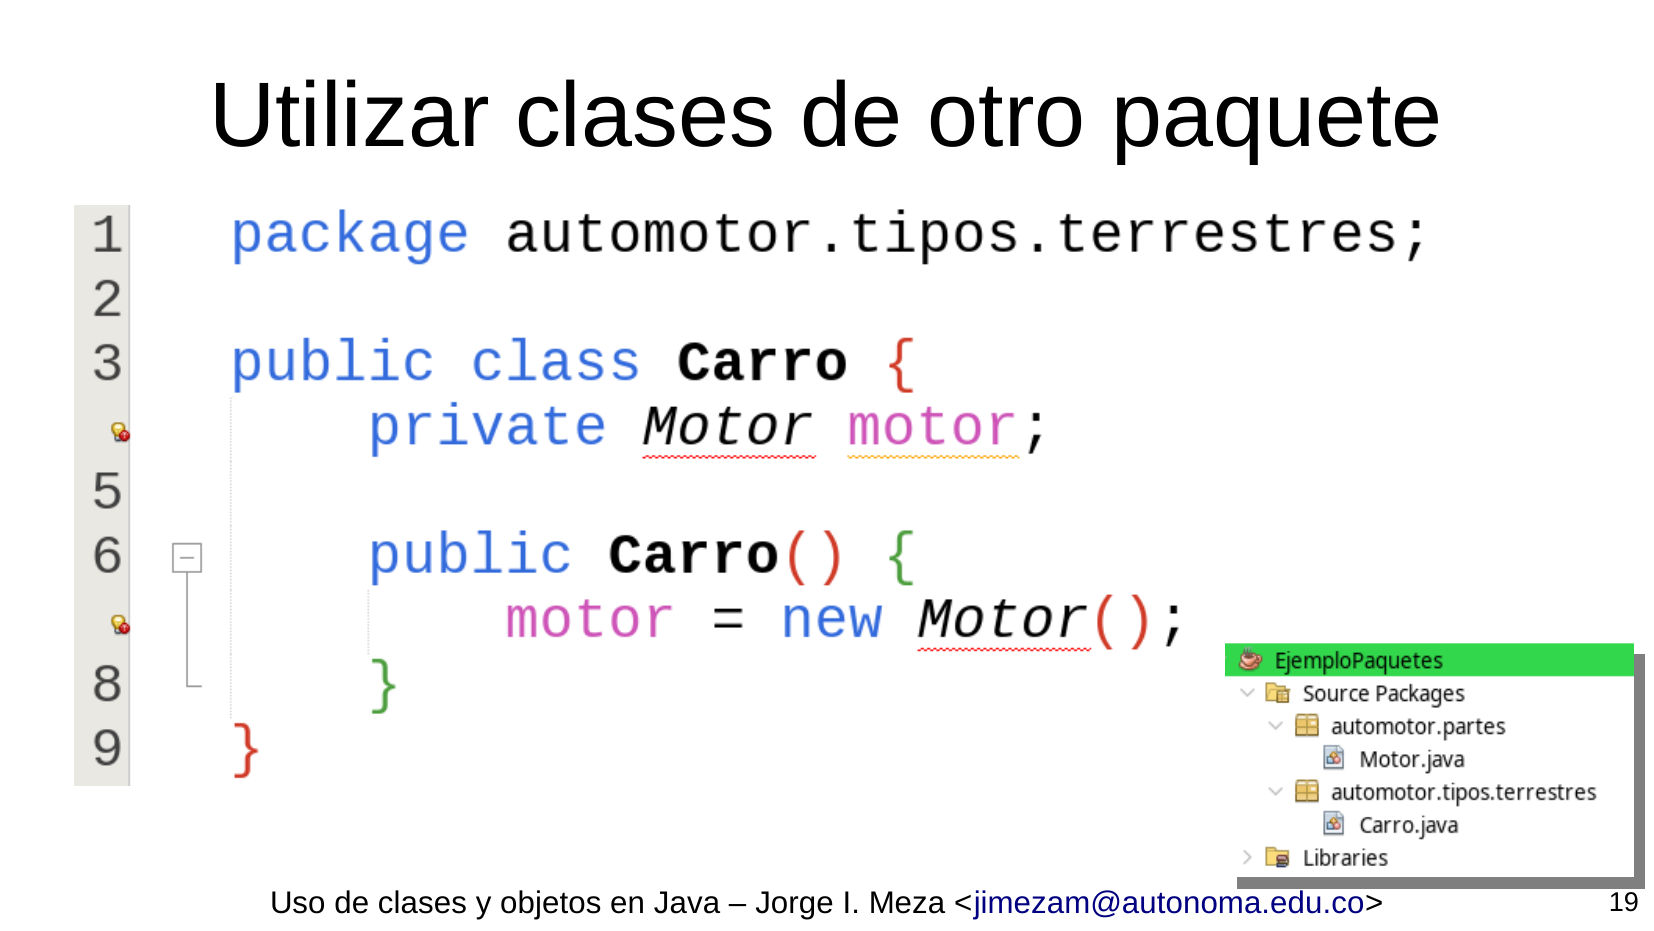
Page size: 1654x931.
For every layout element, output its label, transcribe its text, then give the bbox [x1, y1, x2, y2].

picture [74, 205, 1634, 878]
title Utilizar clases de otro paquete [82, 37, 1571, 193]
